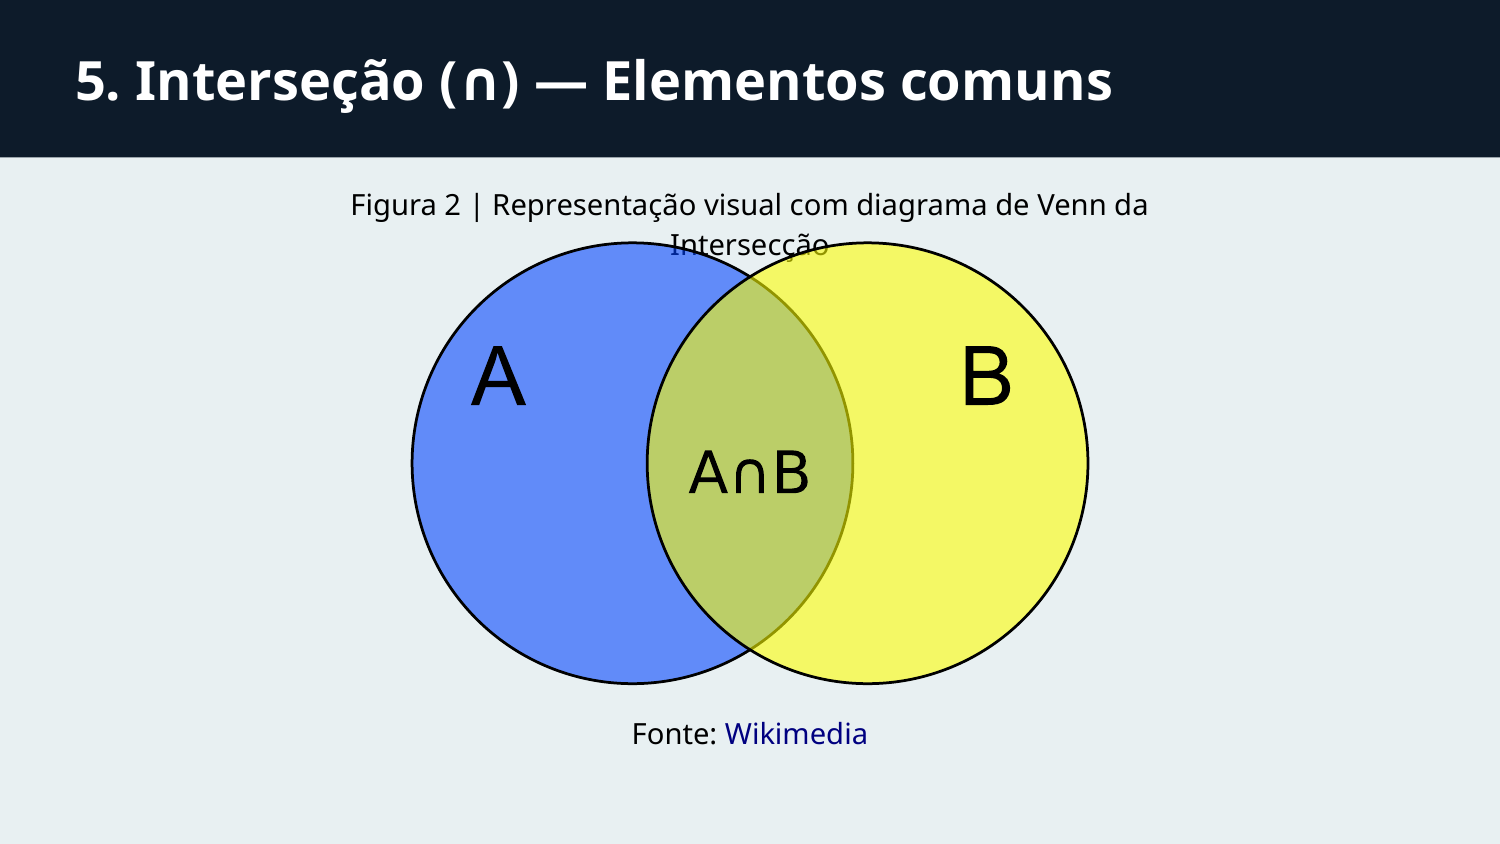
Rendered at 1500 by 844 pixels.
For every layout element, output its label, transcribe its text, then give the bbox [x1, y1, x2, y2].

text_box Figura 2 | Representação visual com diagrama de Venn da Intersecção [259, 177, 1241, 269]
text_box 5. Interseção (∩) — Elementos comuns [74, 22, 1425, 135]
picture [403, 234, 1097, 693]
text_box [0, 0, 1500, 158]
text_box Fonte: Wikimedia [289, 705, 1211, 798]
